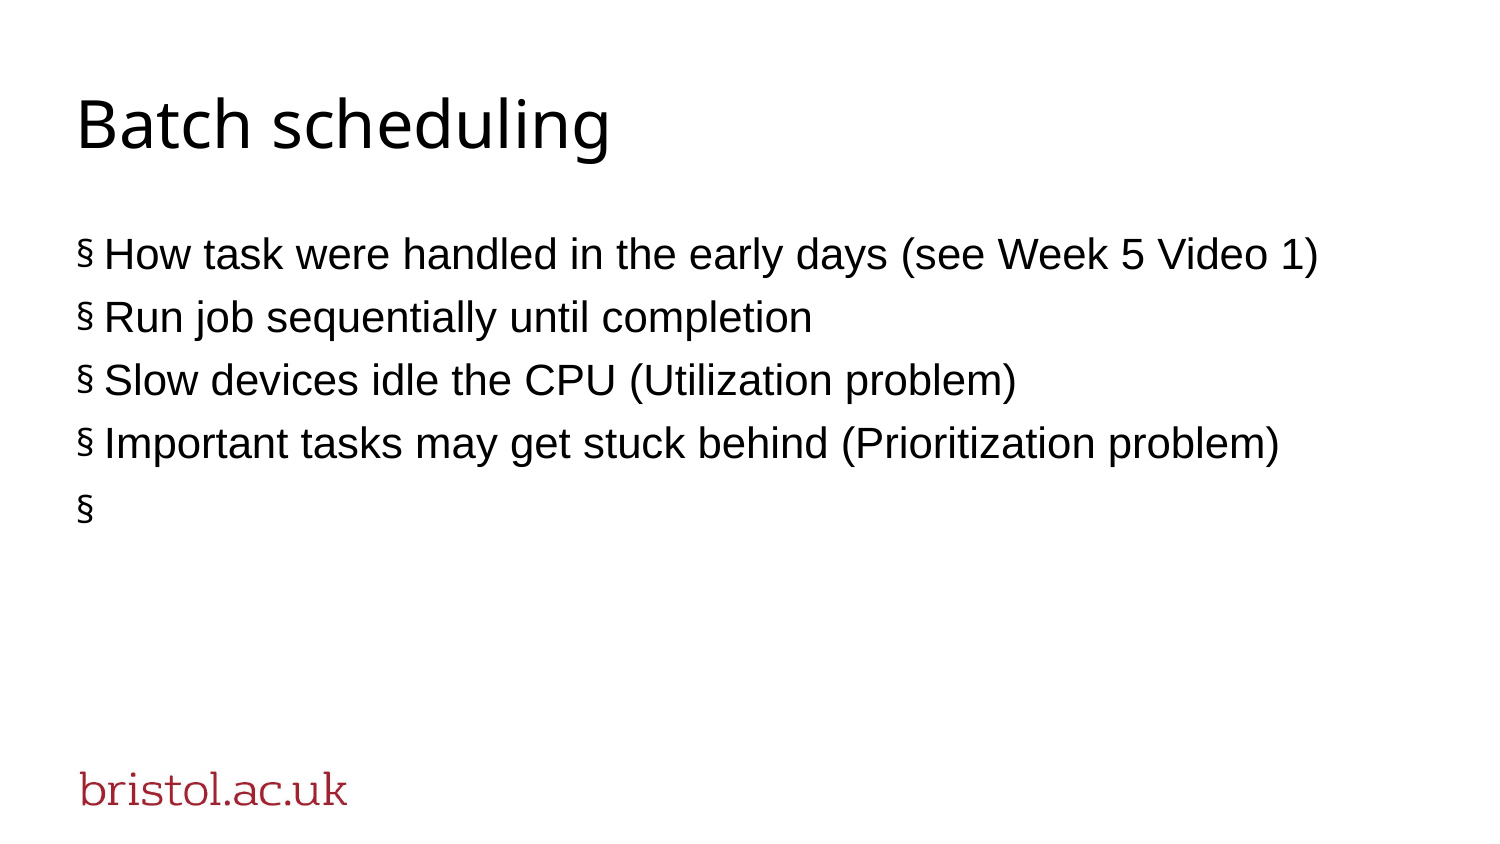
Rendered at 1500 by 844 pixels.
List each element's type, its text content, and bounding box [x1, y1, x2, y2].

title Batch scheduling [60, 44, 1440, 209]
list How task were handled in the early days (see Week 5 Video 1) Run job sequentially until completion Slow devices idle the CPU (Utilization problem) Important tasks may get stuck behind (Prioritization problem) [60, 224, 1440, 699]
